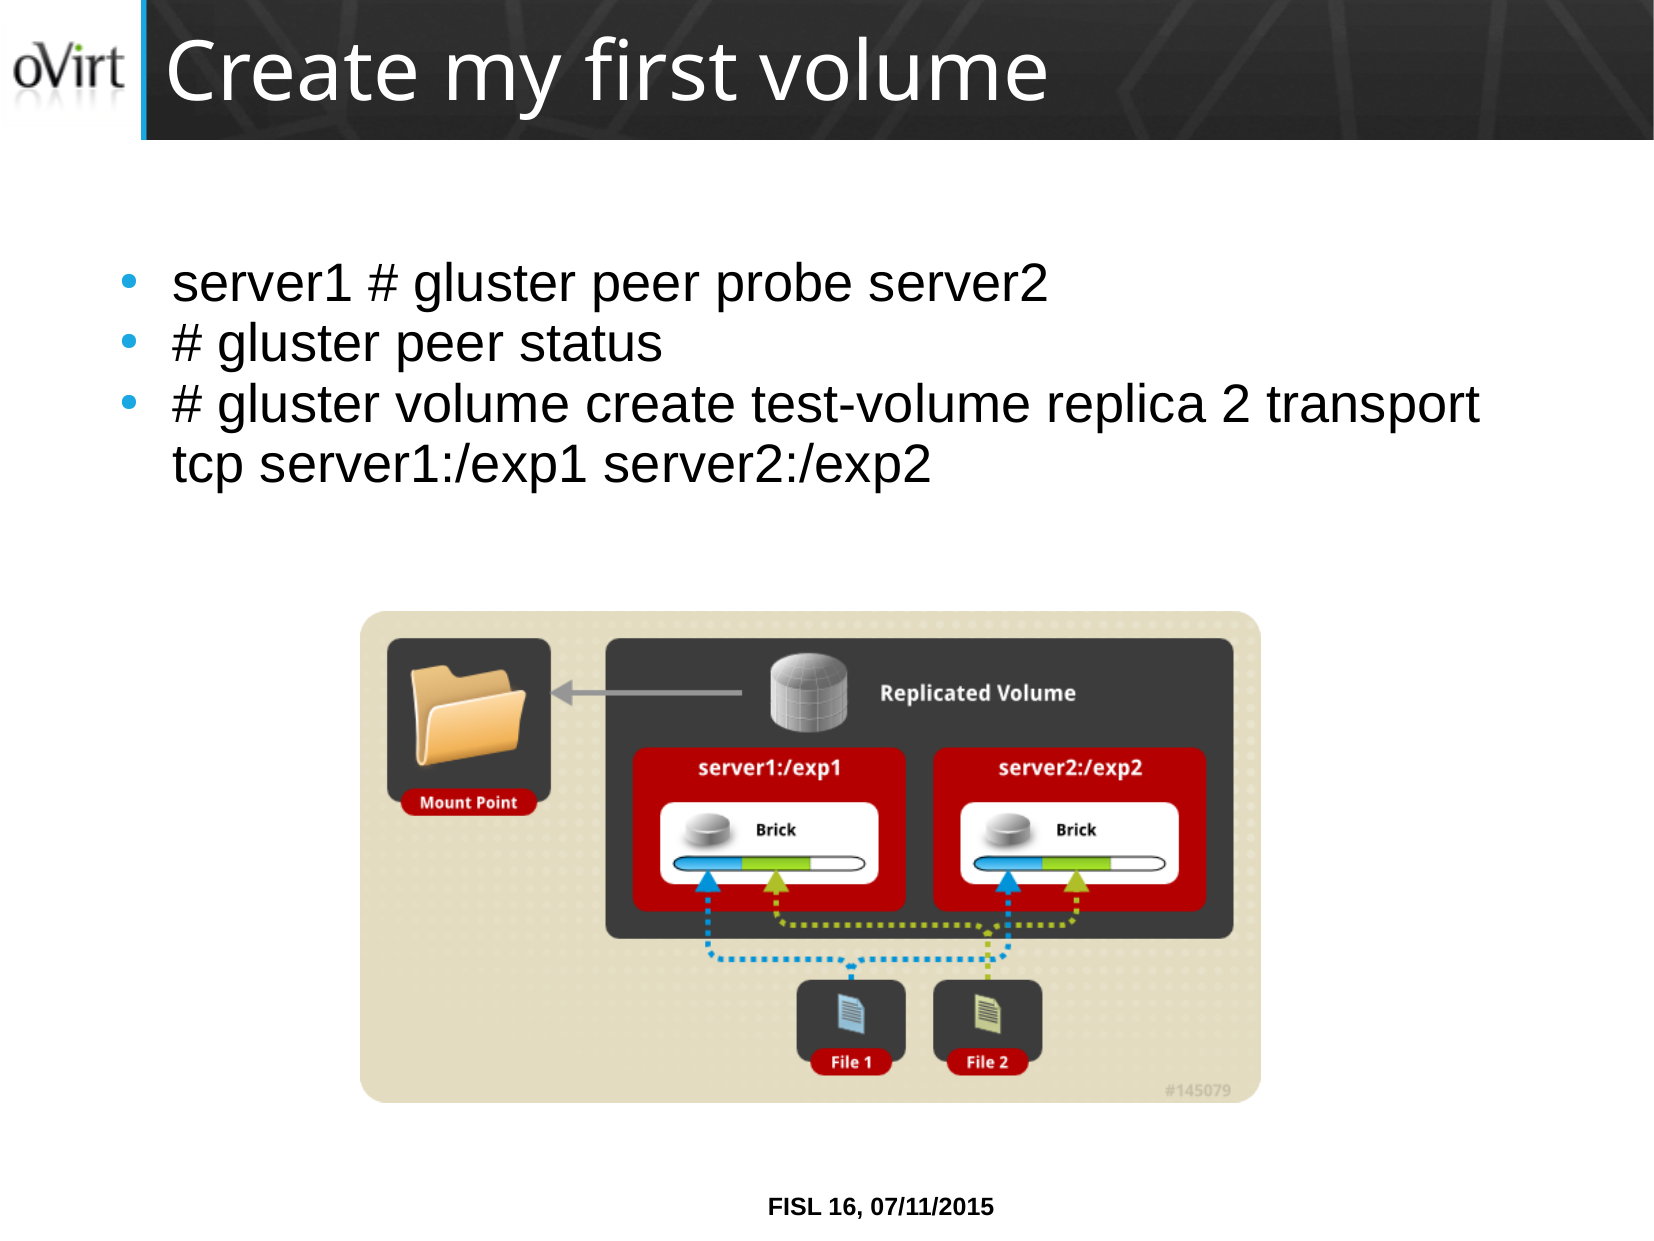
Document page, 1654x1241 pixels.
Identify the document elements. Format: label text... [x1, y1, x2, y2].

picture [360, 611, 1261, 1103]
picture [0, 0, 1654, 140]
text_box server1 # gluster peer probe server2 # gluster peer status # gluster volume create test-volume replica 2 transport tcp server1:/exp1 server2:/exp2 [86, 244, 1576, 1126]
title Create my first volume [164, 11, 1653, 126]
